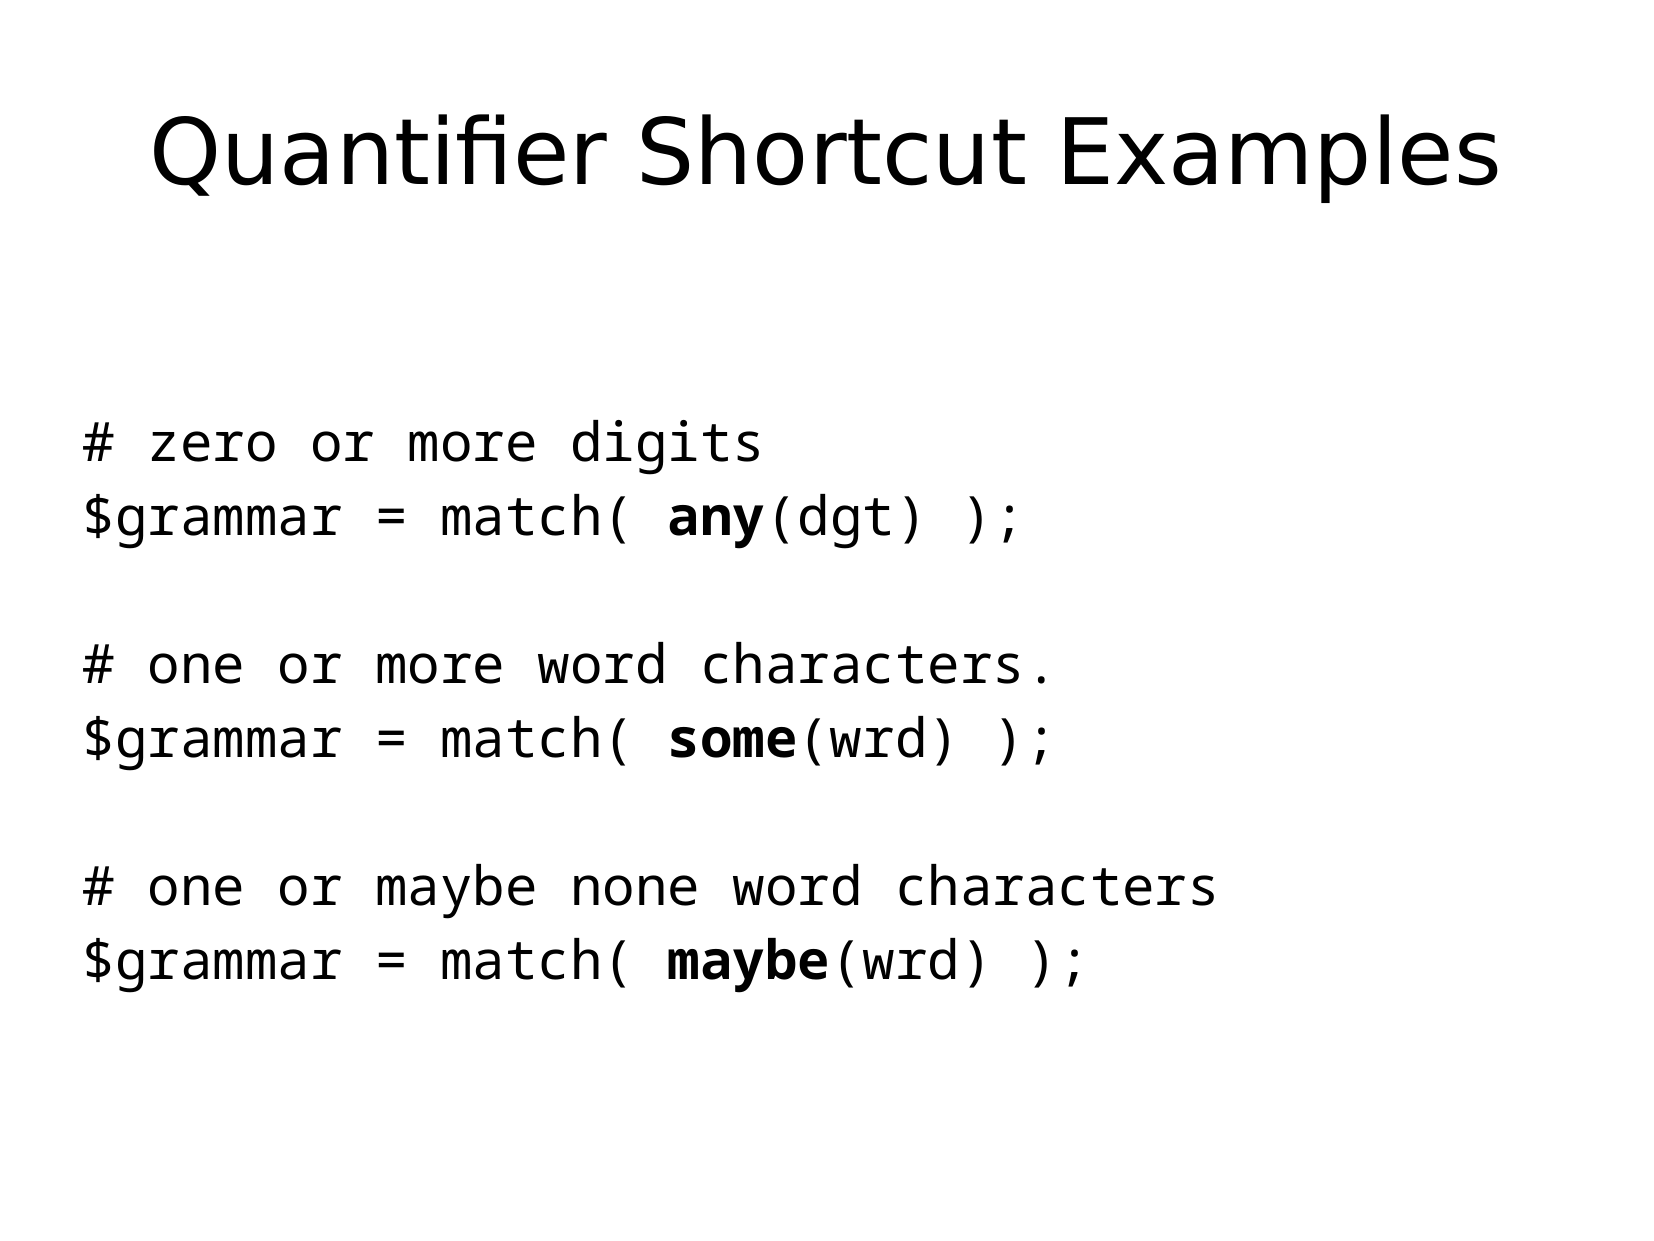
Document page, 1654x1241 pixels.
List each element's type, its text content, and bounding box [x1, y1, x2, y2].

subtitle # zero or more digits $grammar = match( any(dgt) ); # one or more word characters. $grammar = match( some(wrd) ); # one or maybe none word characters $grammar = match( maybe(wrd) ); [82, 290, 1571, 1109]
title Quantifier Shortcut Examples [82, 49, 1571, 257]
